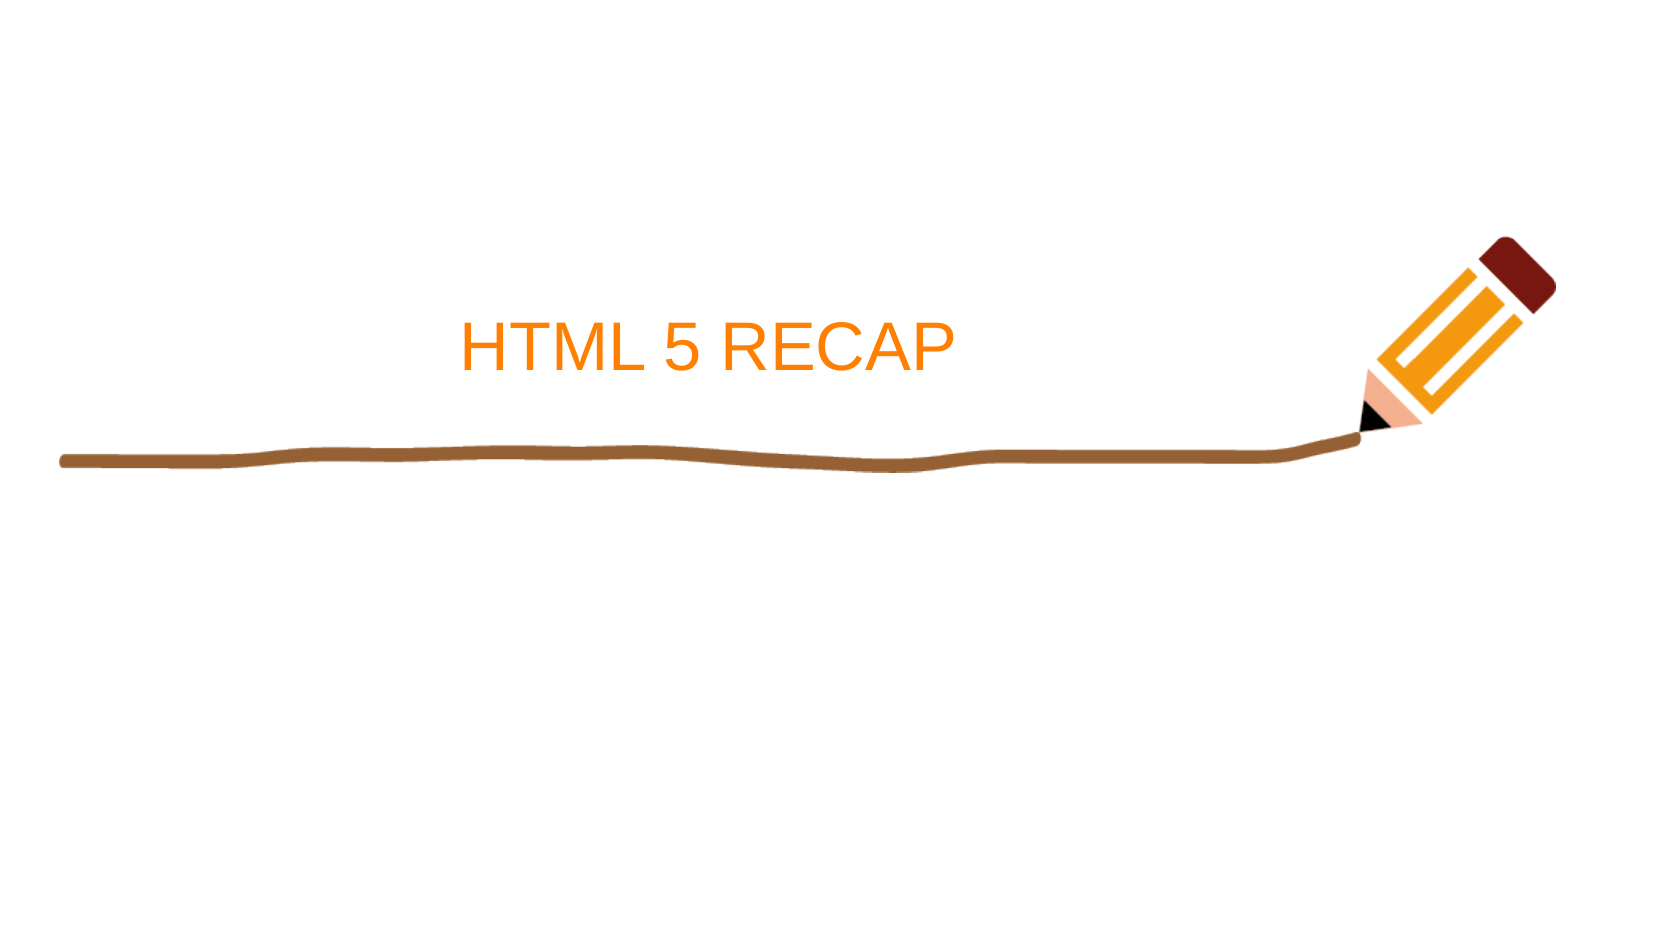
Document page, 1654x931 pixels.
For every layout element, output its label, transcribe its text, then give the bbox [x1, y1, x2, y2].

picture [59, 236, 1556, 473]
title HTML 5 RECAP [88, 265, 1329, 429]
